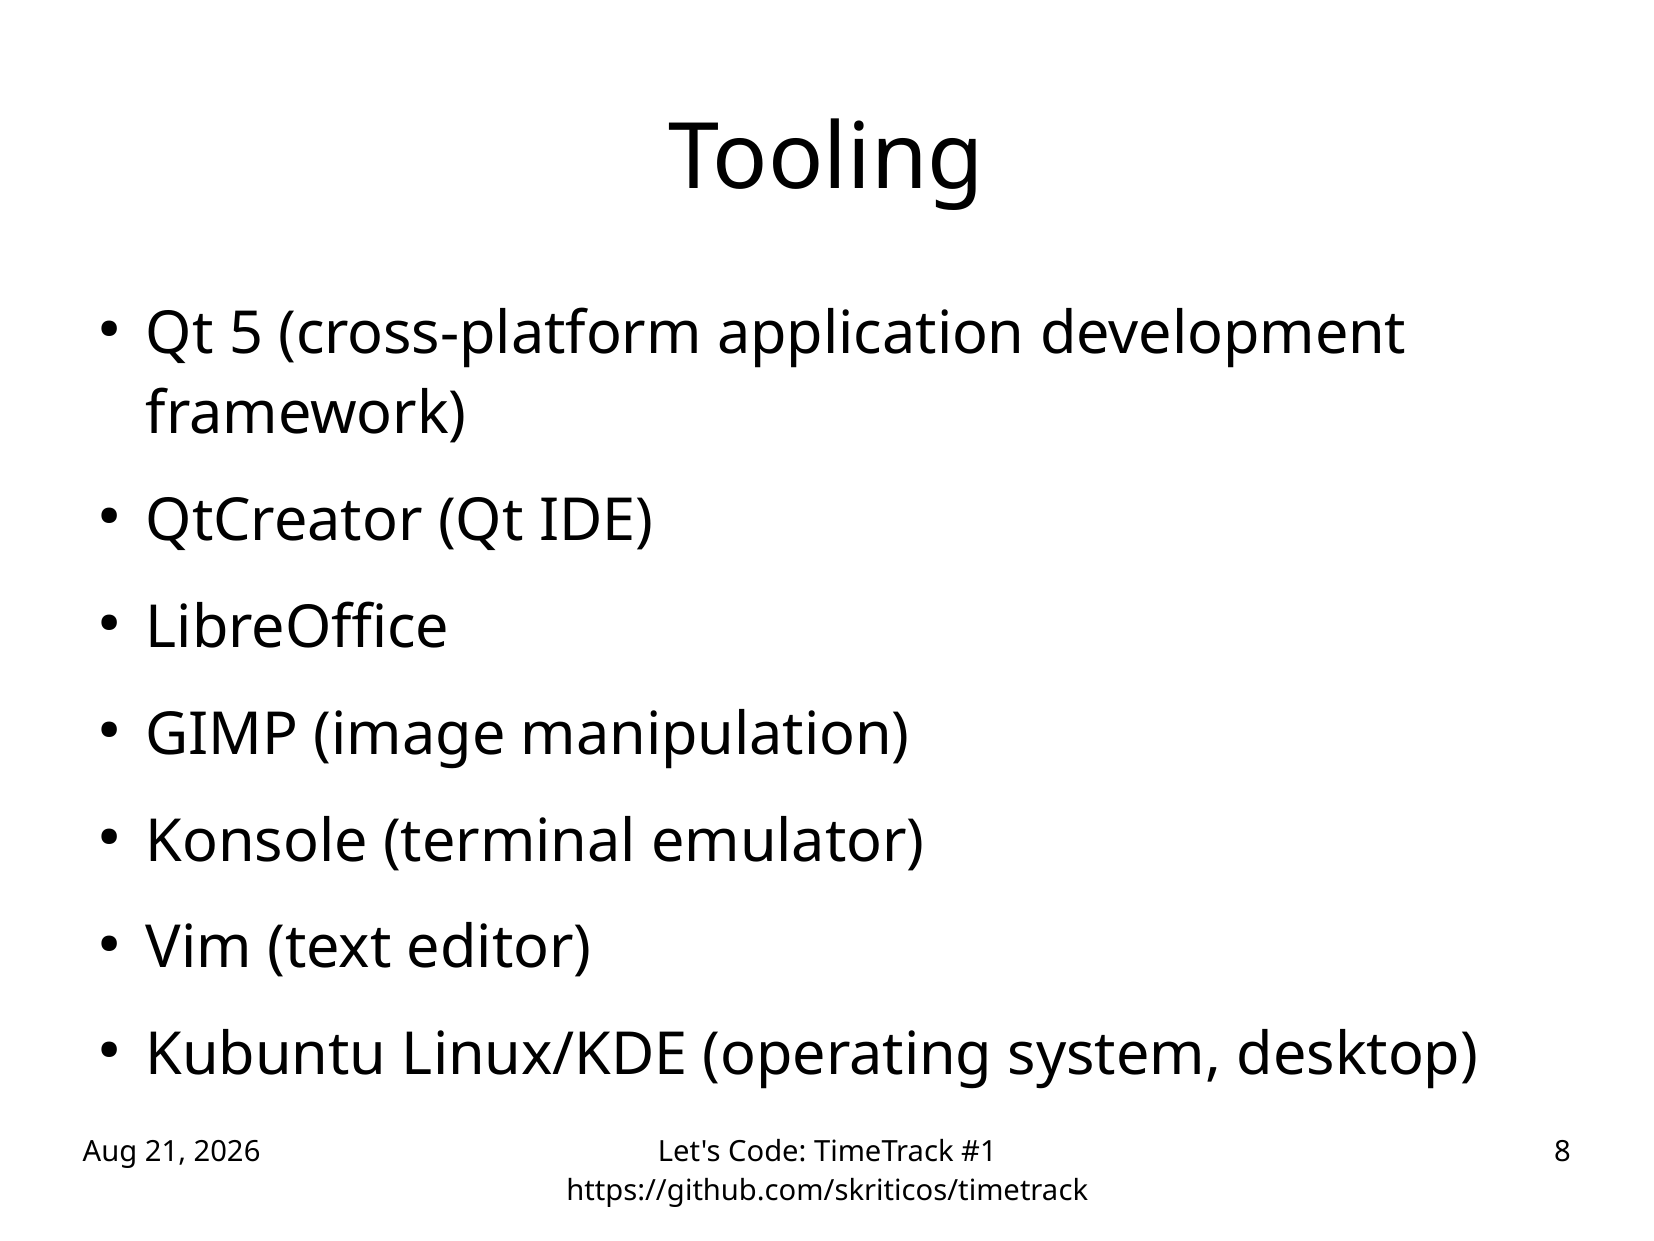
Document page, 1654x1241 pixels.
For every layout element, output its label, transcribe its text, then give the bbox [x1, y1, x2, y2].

list Qt 5 (cross-platform application development framework) QtCreator (Qt IDE) LibreOffice GIMP (image manipulation) Konsole (terminal emulator) Vim (text editor) Kubuntu Linux/KDE (operating system, desktop) [82, 290, 1571, 1098]
title Tooling [82, 49, 1571, 257]
